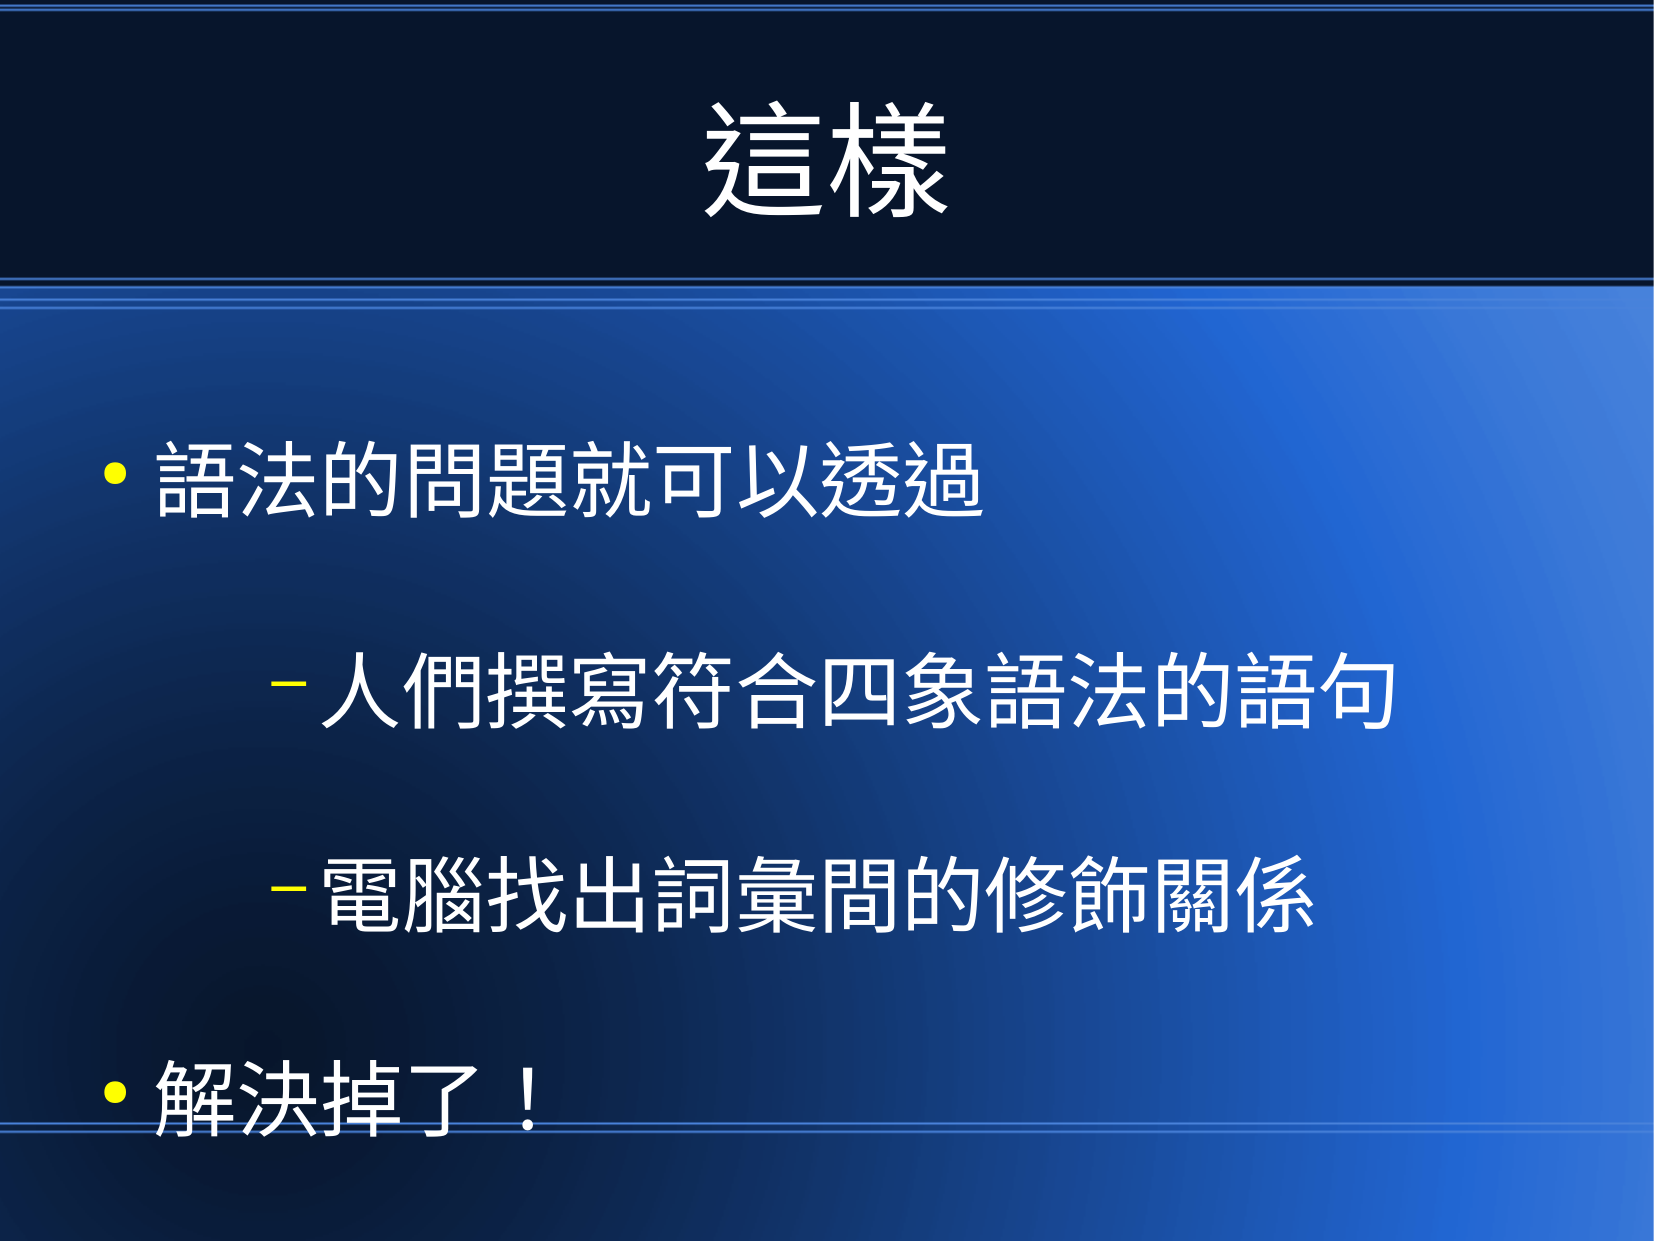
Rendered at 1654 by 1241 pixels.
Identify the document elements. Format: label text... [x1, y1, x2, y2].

picture [0, 0, 1654, 1241]
list 語法的問題就可以透過 人們撰寫符合四象語法的語句 電腦找出詞彙間的修飾關係 解決掉了！ [82, 355, 1571, 1241]
title 這樣 [82, 49, 1571, 257]
